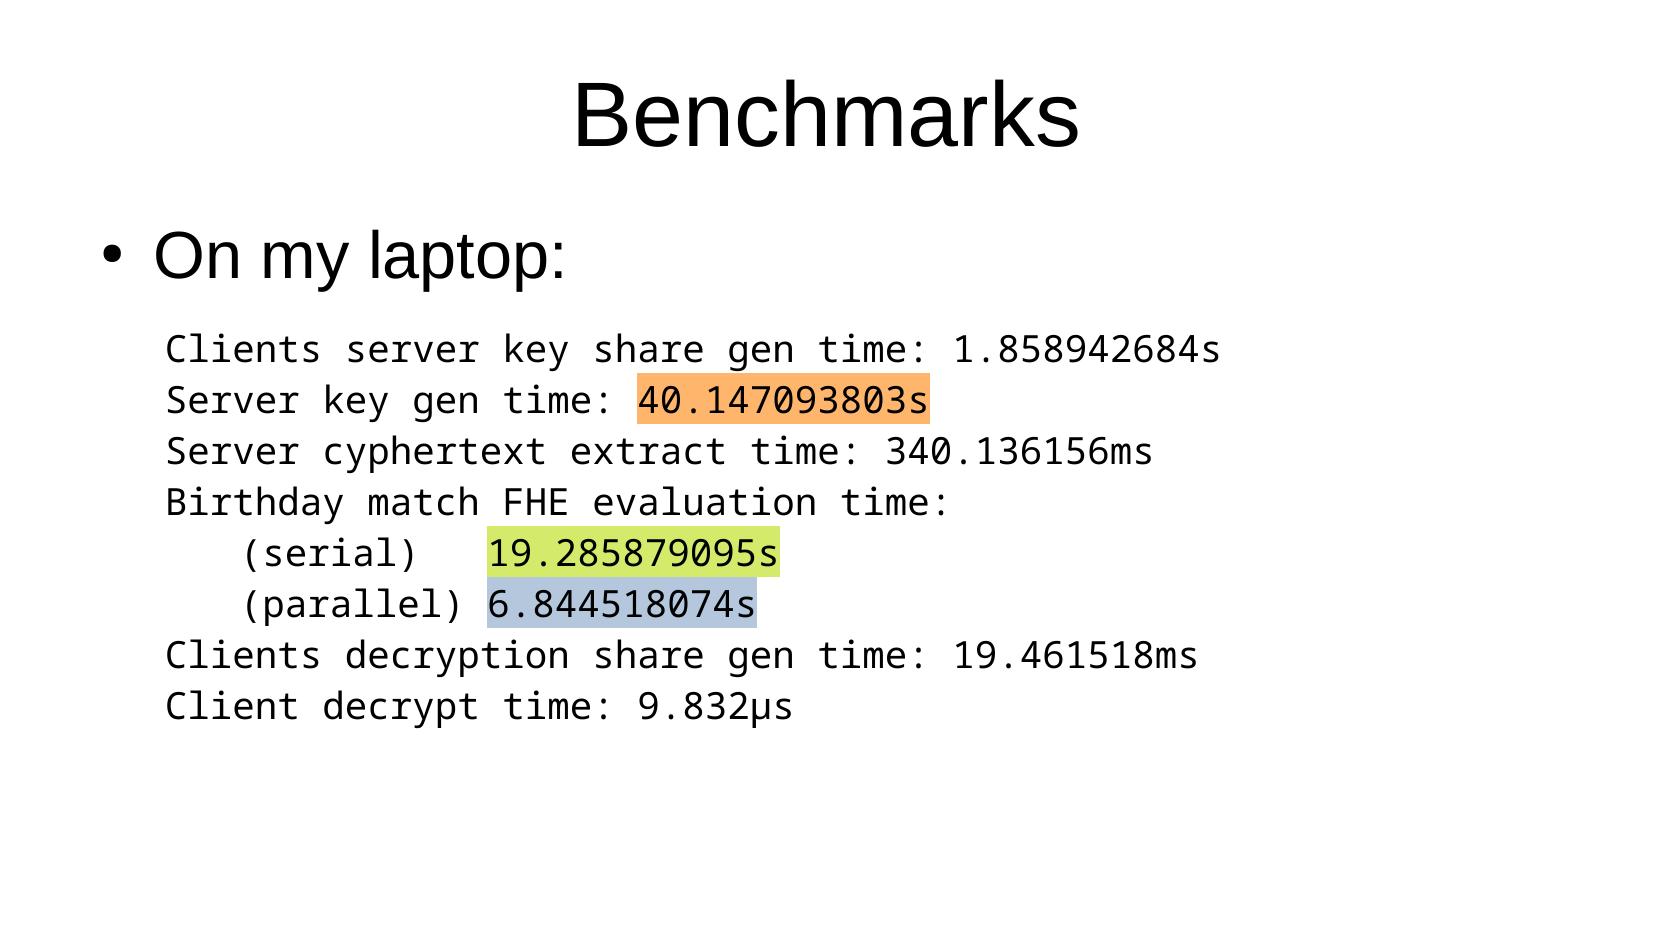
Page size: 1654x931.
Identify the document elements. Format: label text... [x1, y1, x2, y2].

text_box Clients server key share gen time: 1.858942684s Server key gen time: 40.147093803s Server cyphertext extract time: 340.136156ms Birthday match FHE evaluation time: (serial) 19.285879095s (parallel) 6.844518074s Clients decryption share gen time: 19.461518ms Client decrypt time: 9.832µs [150, 314, 1501, 826]
title Benchmarks [82, 37, 1571, 193]
list On my laptop: [82, 217, 1571, 758]
